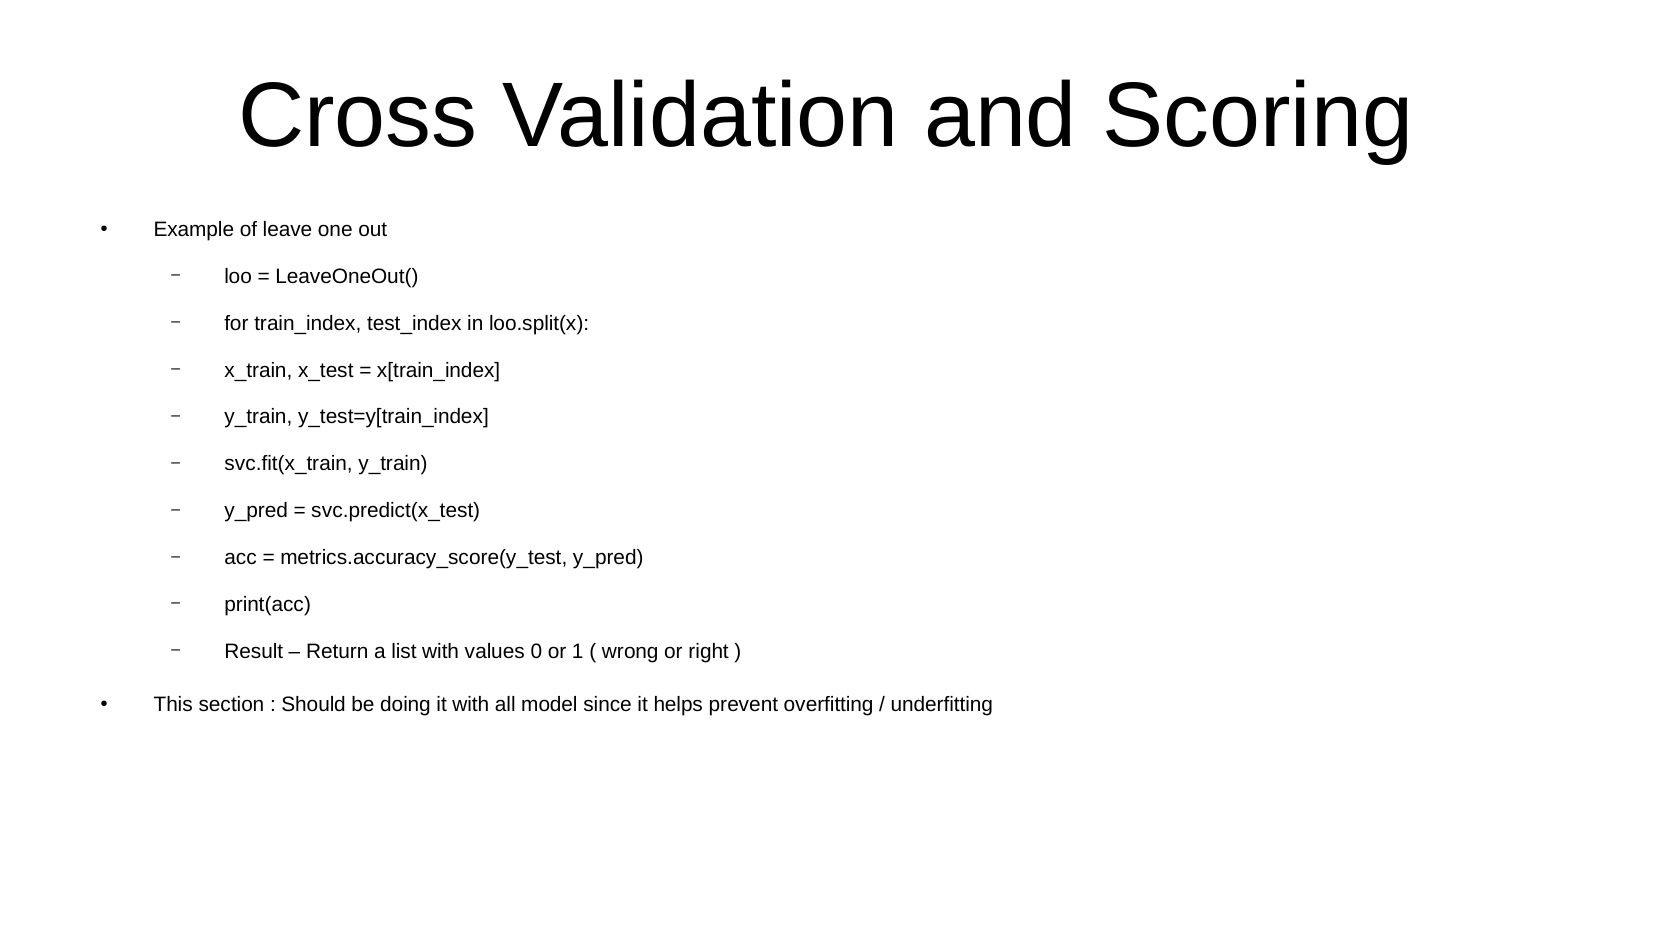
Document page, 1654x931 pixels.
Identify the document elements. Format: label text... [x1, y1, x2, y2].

list Example of leave one out loo = LeaveOneOut() for train_index, test_index in loo.split(x): x_train, x_test = x[train_index] y_train, y_test=y[train_index] svc.fit(x_train, y_train) y_pred = svc.predict(x_test) acc = metrics.accuracy_score(y_test, y_pred) print(acc) Result – Return a list with values 0 or 1 ( wrong or right ) This section : Should be doing it with all model since it helps prevent overfitting / underfitting [82, 217, 1636, 901]
title Cross Validation and Scoring [82, 37, 1571, 193]
